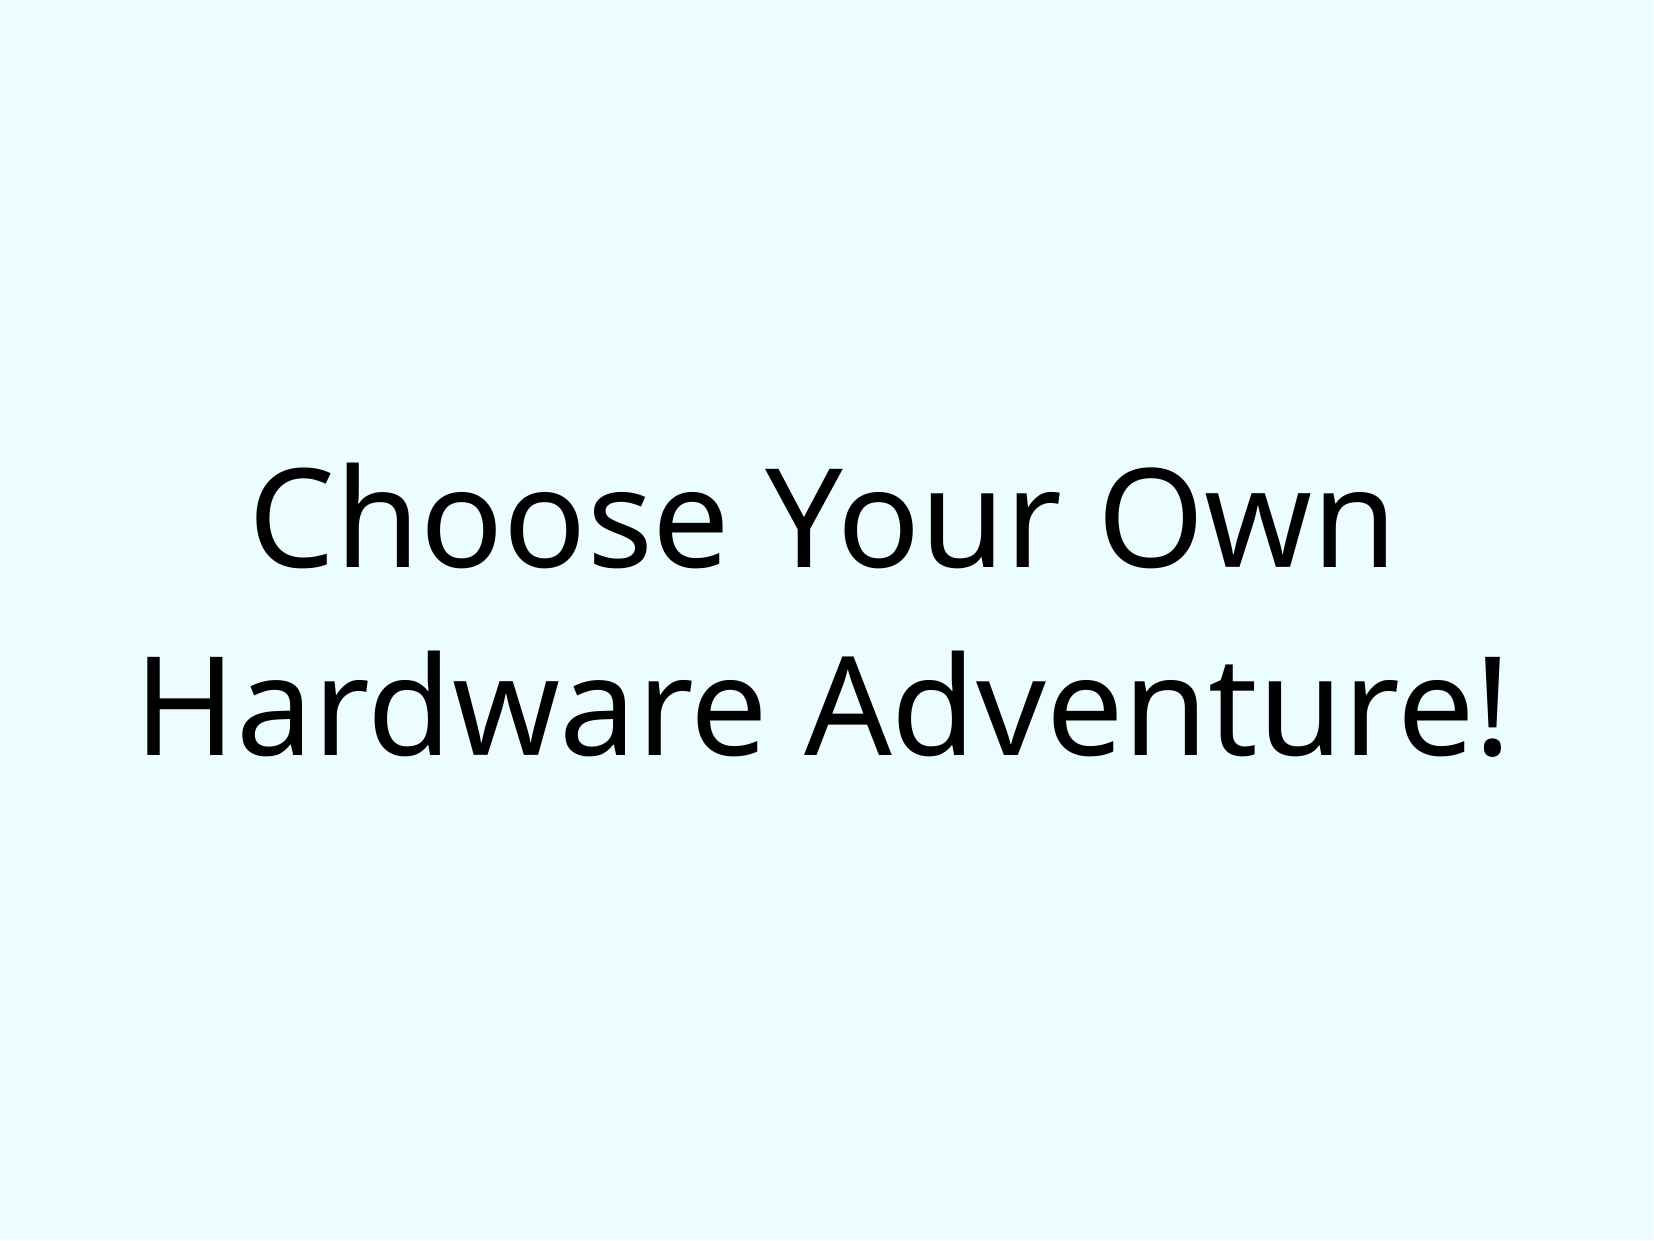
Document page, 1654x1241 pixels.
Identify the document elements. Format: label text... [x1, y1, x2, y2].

text_box Choose Your Own Hardware Adventure! [79, 0, 1568, 1229]
